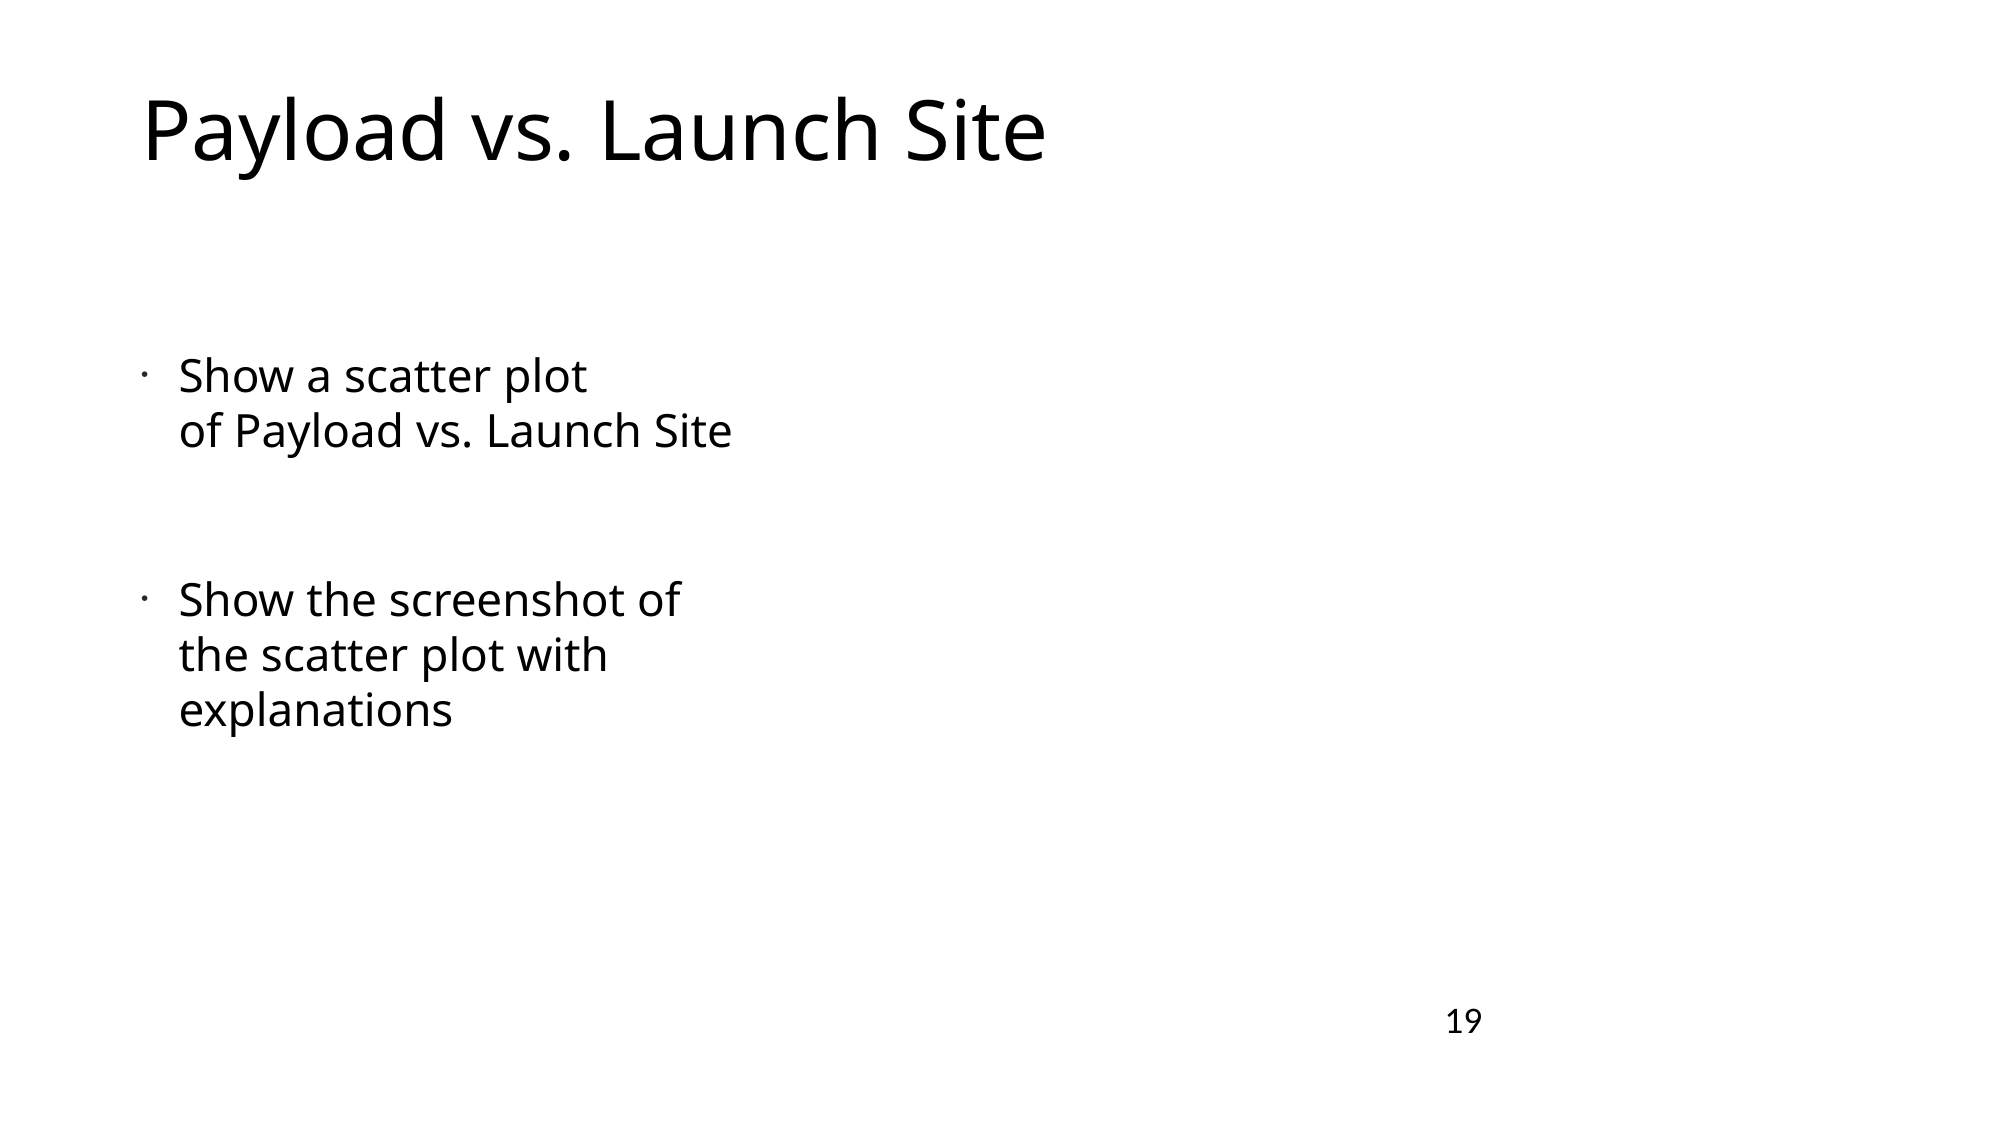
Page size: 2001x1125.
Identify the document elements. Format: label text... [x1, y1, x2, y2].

text_box Payload vs. Launch Site [126, 88, 1852, 179]
slide_number <szám> [1429, 988, 1880, 1055]
list Show a scatter plot of Payload vs. Launch Site Show the screenshot of the scatter plot with explanations [126, 339, 772, 965]
